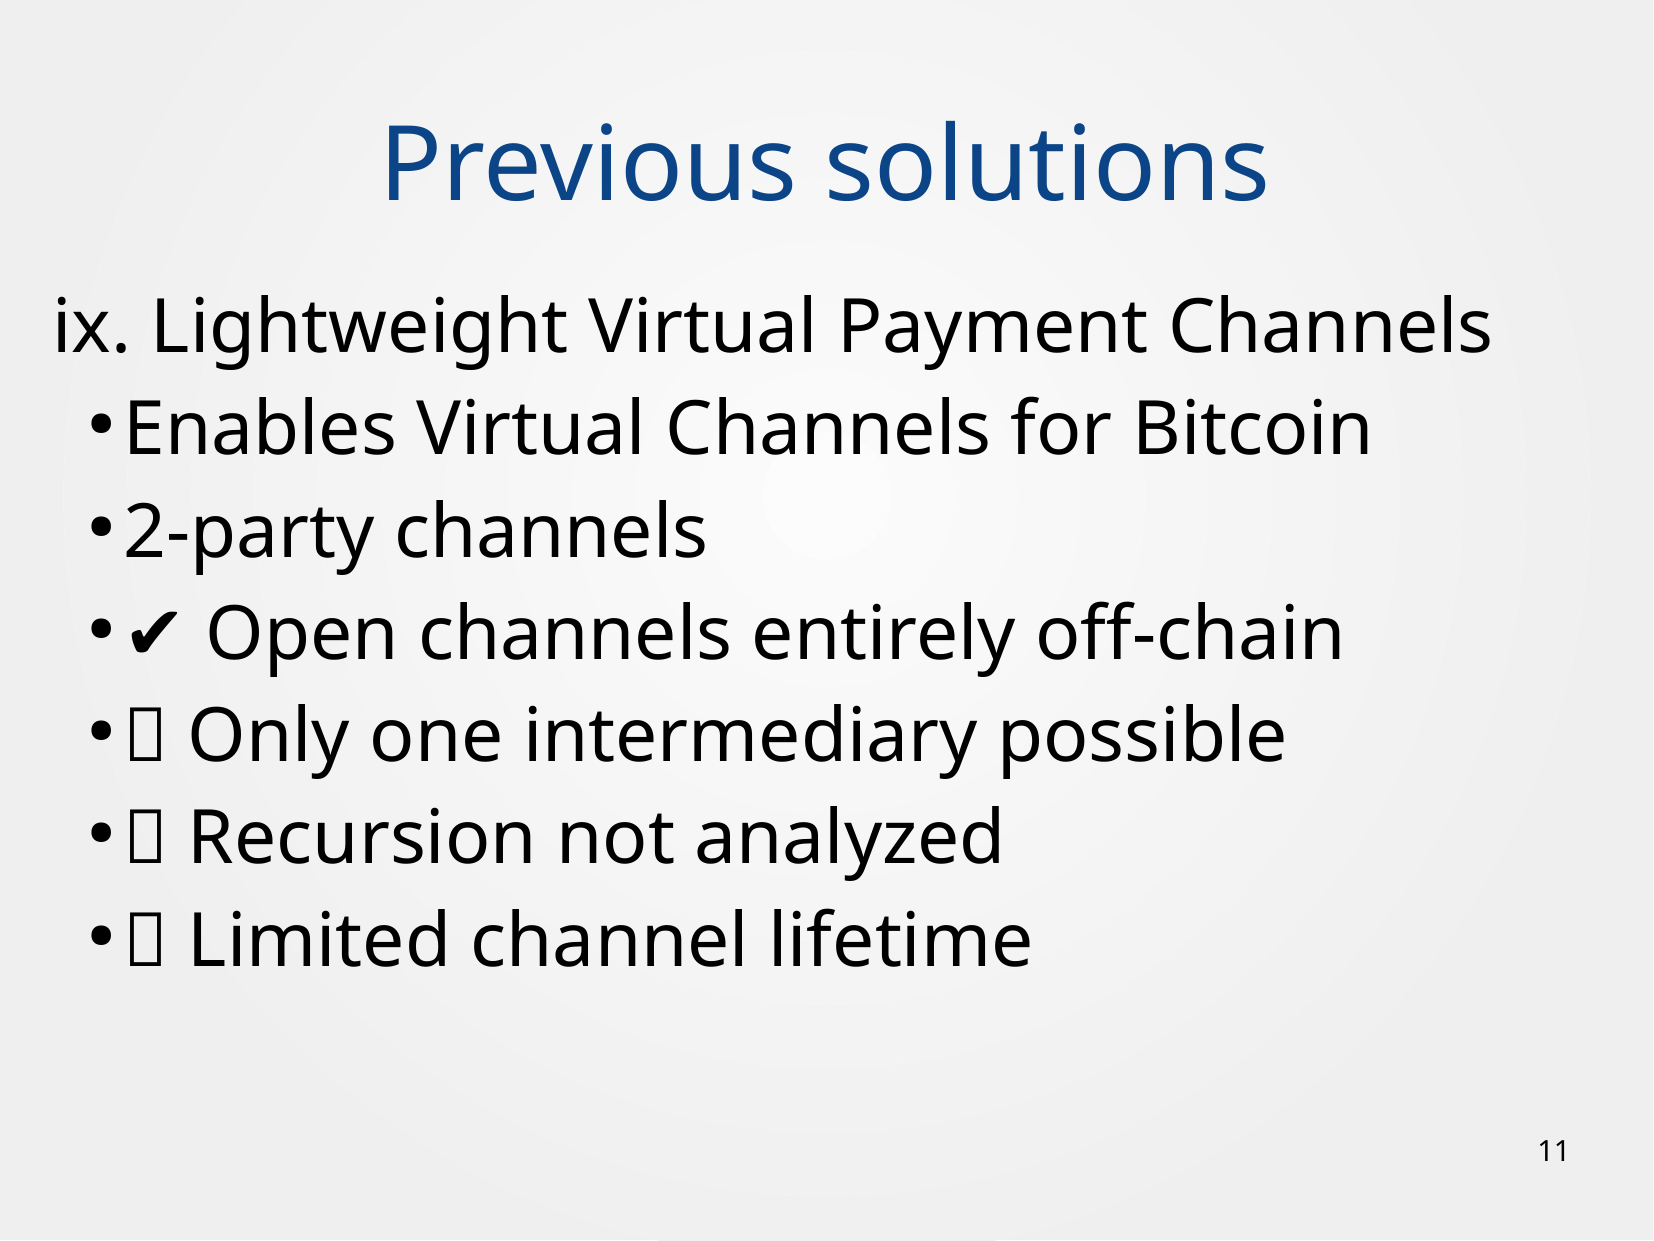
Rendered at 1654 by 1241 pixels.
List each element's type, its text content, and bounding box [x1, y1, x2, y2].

subtitle ix. Lightweight Virtual Payment Channels Enables Virtual Channels for Bitcoin 2-party channels ✔️ Open channels entirely off-chain ❌ Only one intermediary possible ❌ Recursion not analyzed ❌ Limited channel lifetime [52, 272, 1603, 1193]
title Previous solutions [379, 88, 1274, 231]
